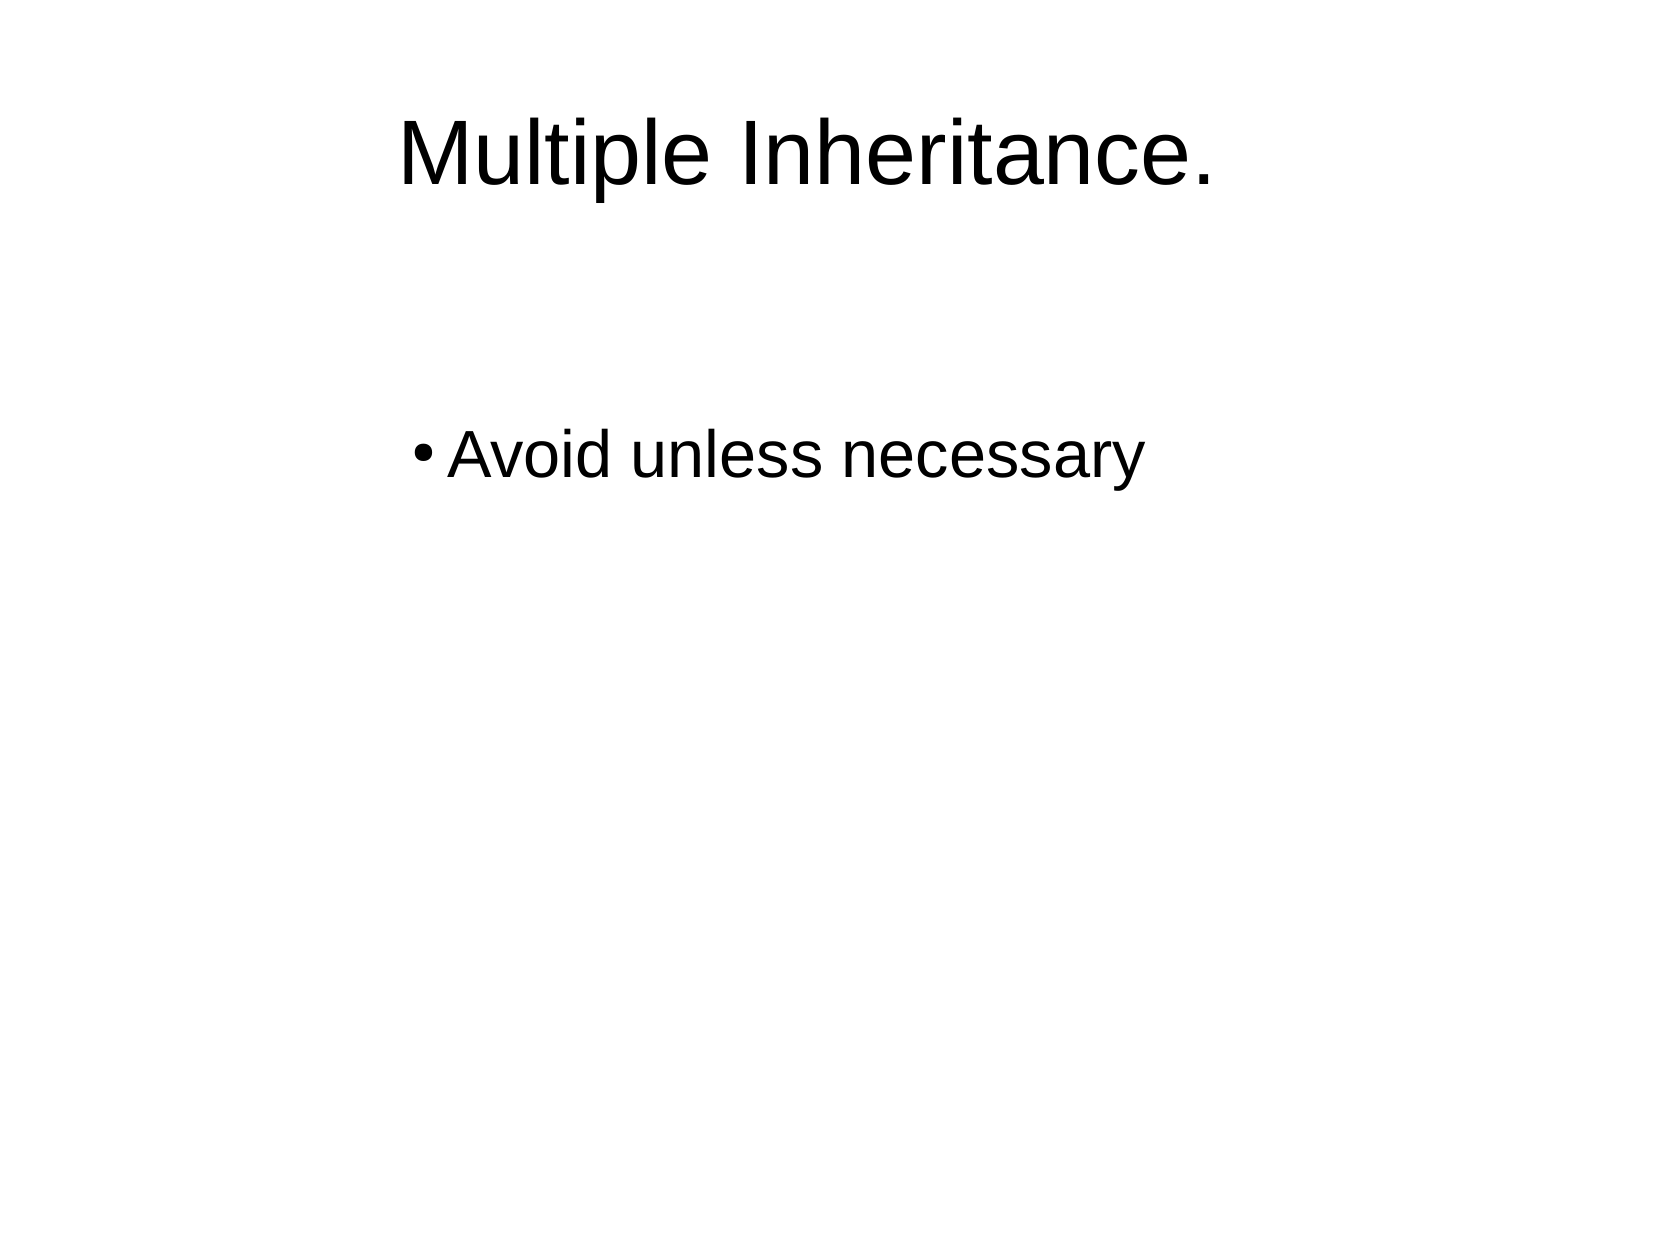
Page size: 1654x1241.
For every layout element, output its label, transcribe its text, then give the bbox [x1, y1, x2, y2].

title Multiple Inheritance. [45, 49, 1571, 257]
subtitle Avoid unless necessary [411, 417, 1252, 853]
